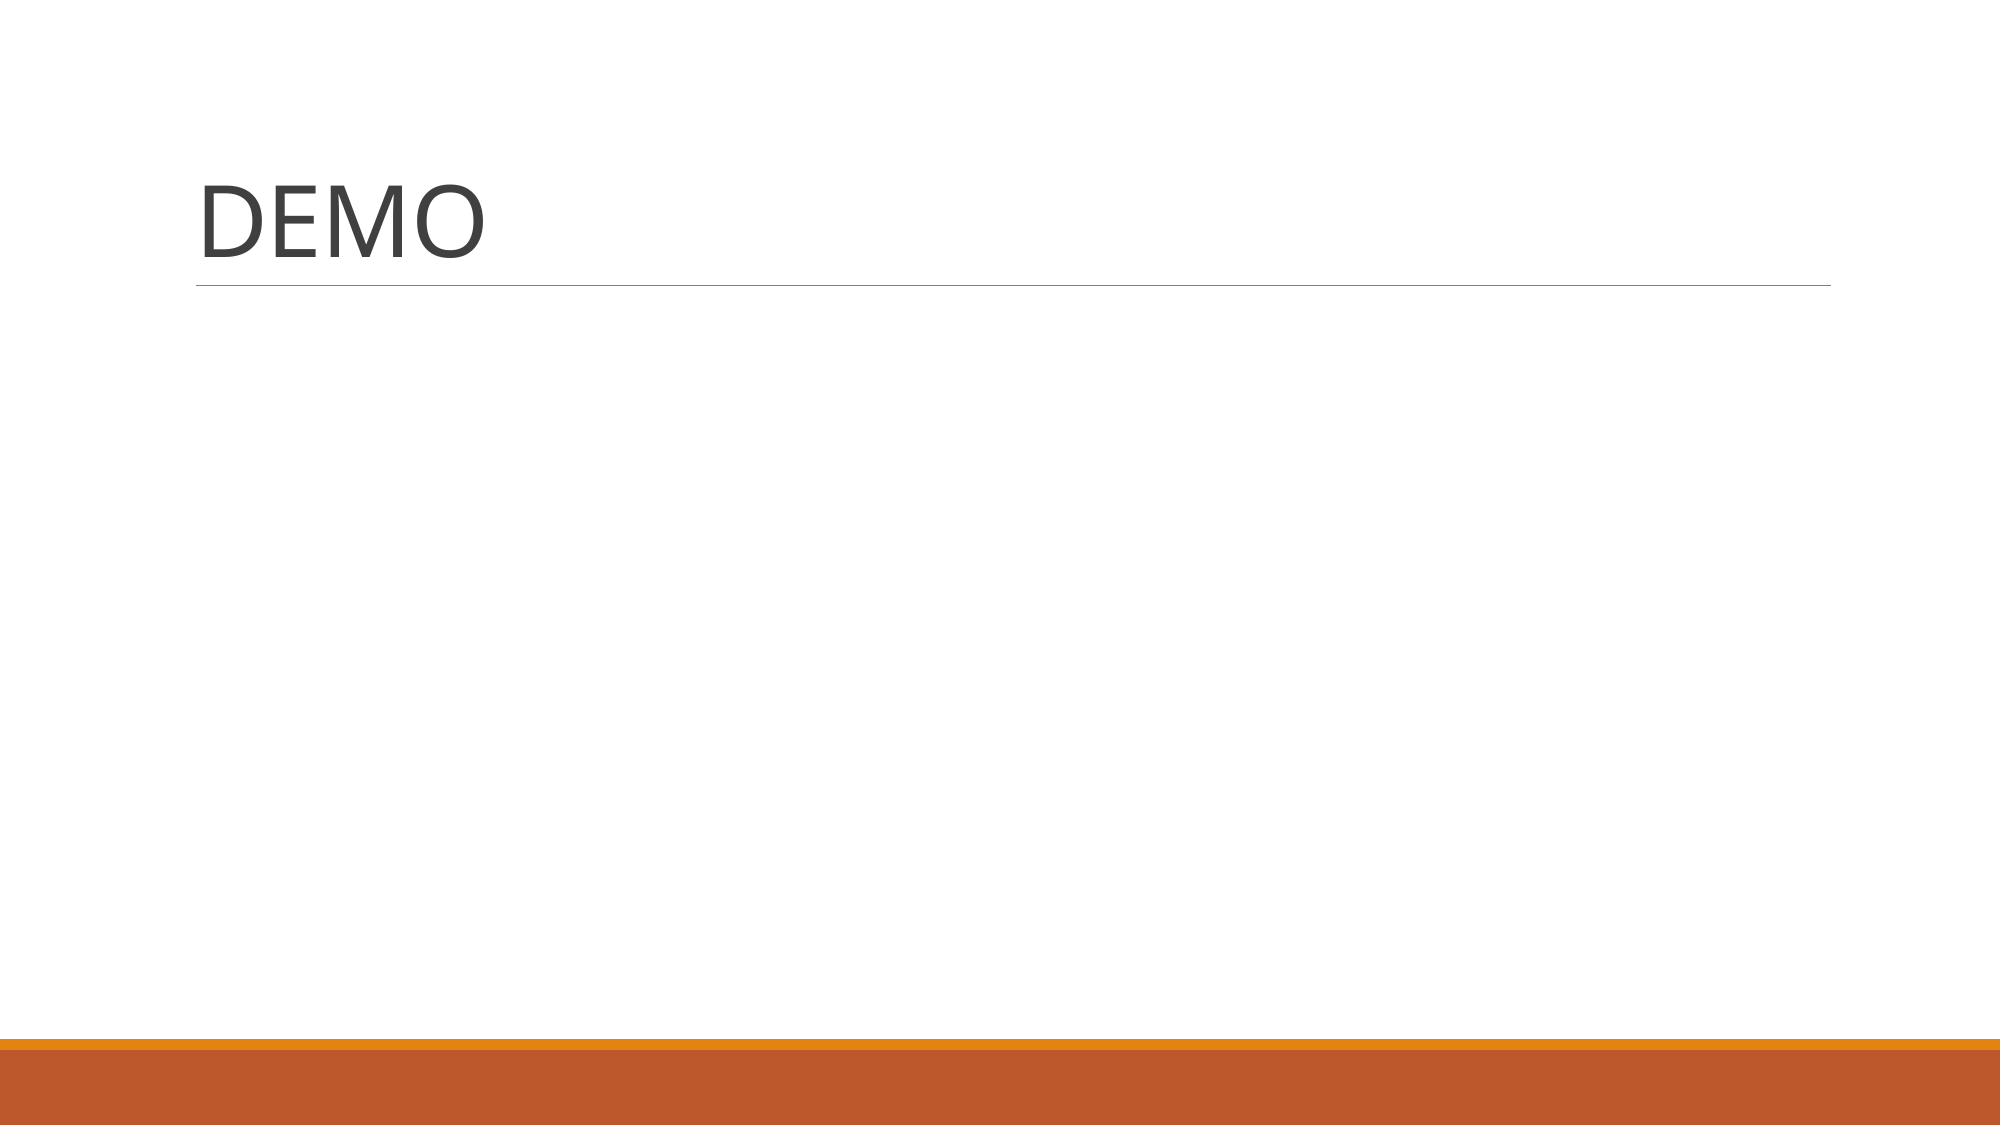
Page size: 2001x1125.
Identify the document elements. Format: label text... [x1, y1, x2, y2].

title DEMO [180, 47, 1830, 285]
